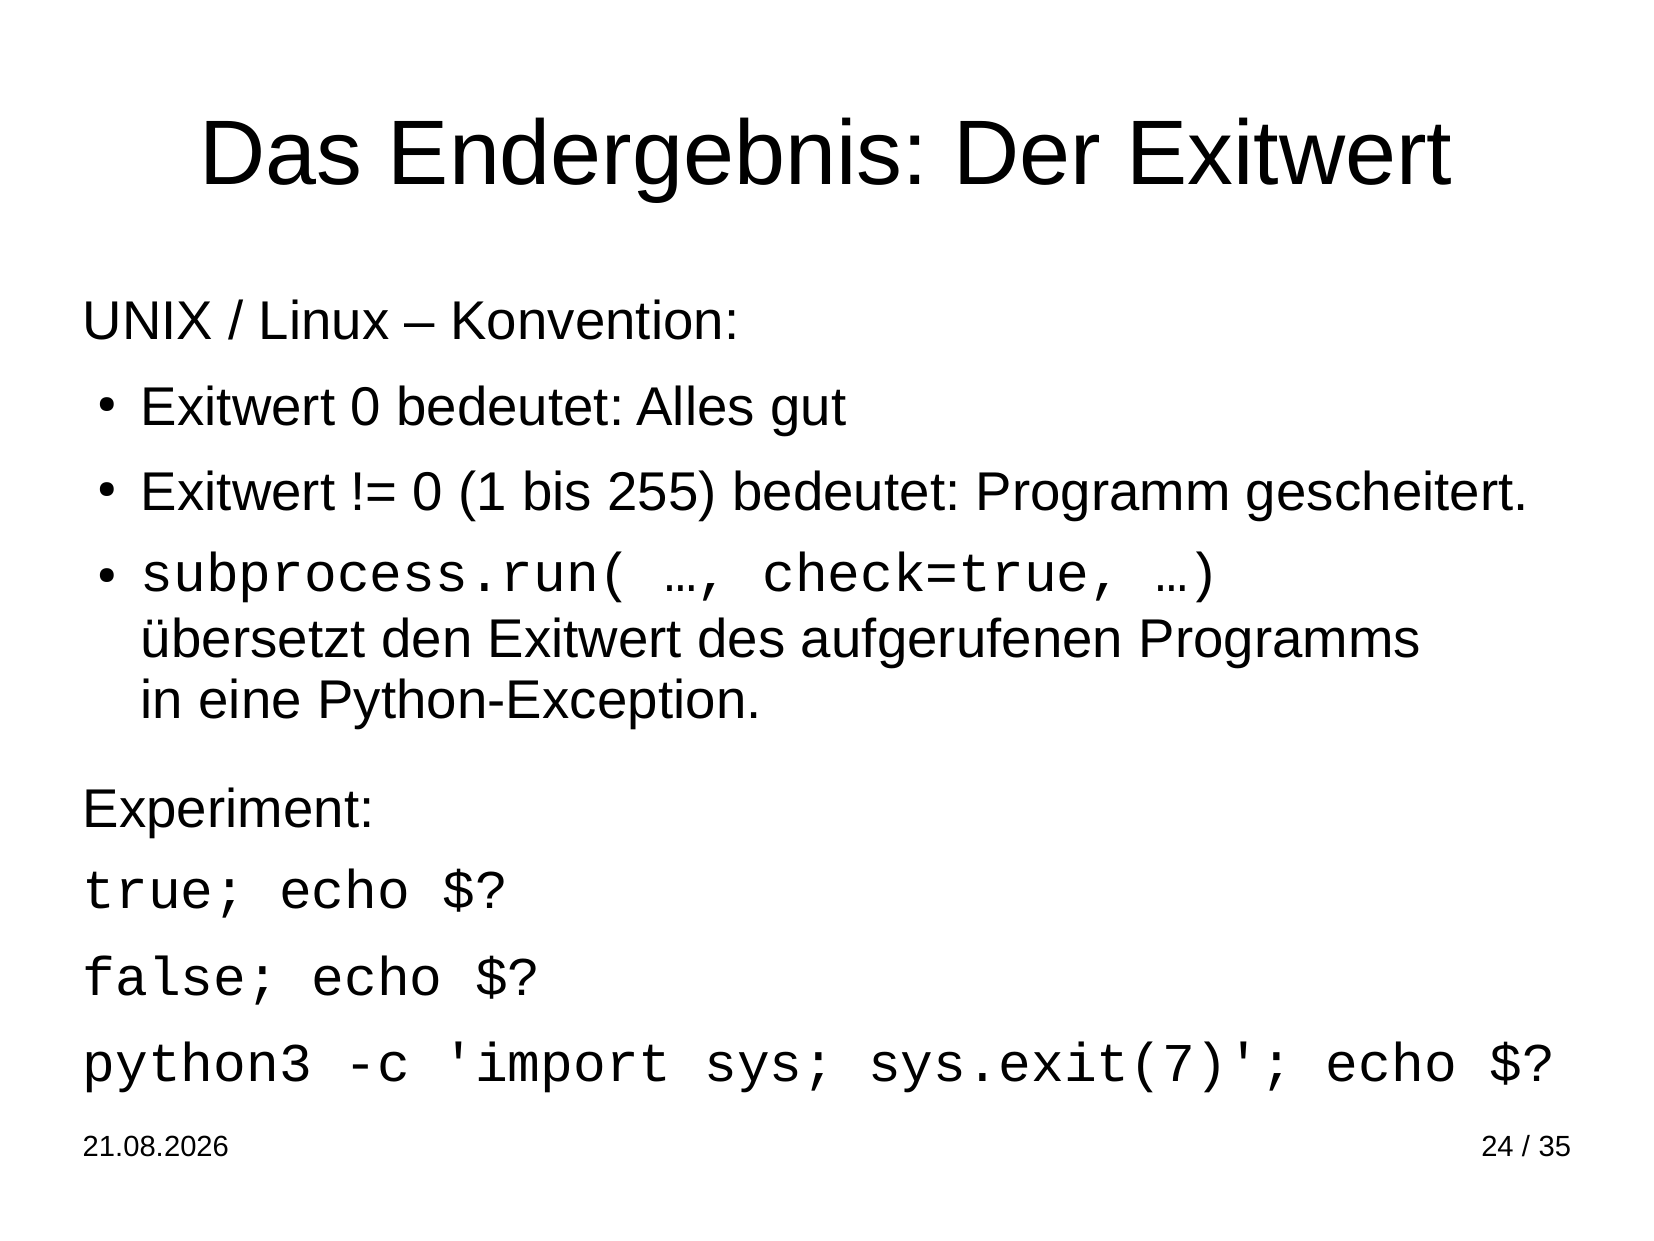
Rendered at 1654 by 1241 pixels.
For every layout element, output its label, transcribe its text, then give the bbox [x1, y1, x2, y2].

title Das Endergebnis: Der Exitwert [82, 49, 1571, 257]
list UNIX / Linux – Konvention: Exitwert 0 bedeutet: Alles gut Exitwert != 0 (1 bis 255) bedeutet: Programm gescheitert. subprocess.run( …, check=true, …) übersetzt den Exitwert des aufgerufenen Programms in eine Python-Exception. Experiment: true; echo $? false; echo $? python3 -c 'import sys; sys.exit(7)'; echo $? [82, 290, 1571, 1111]
